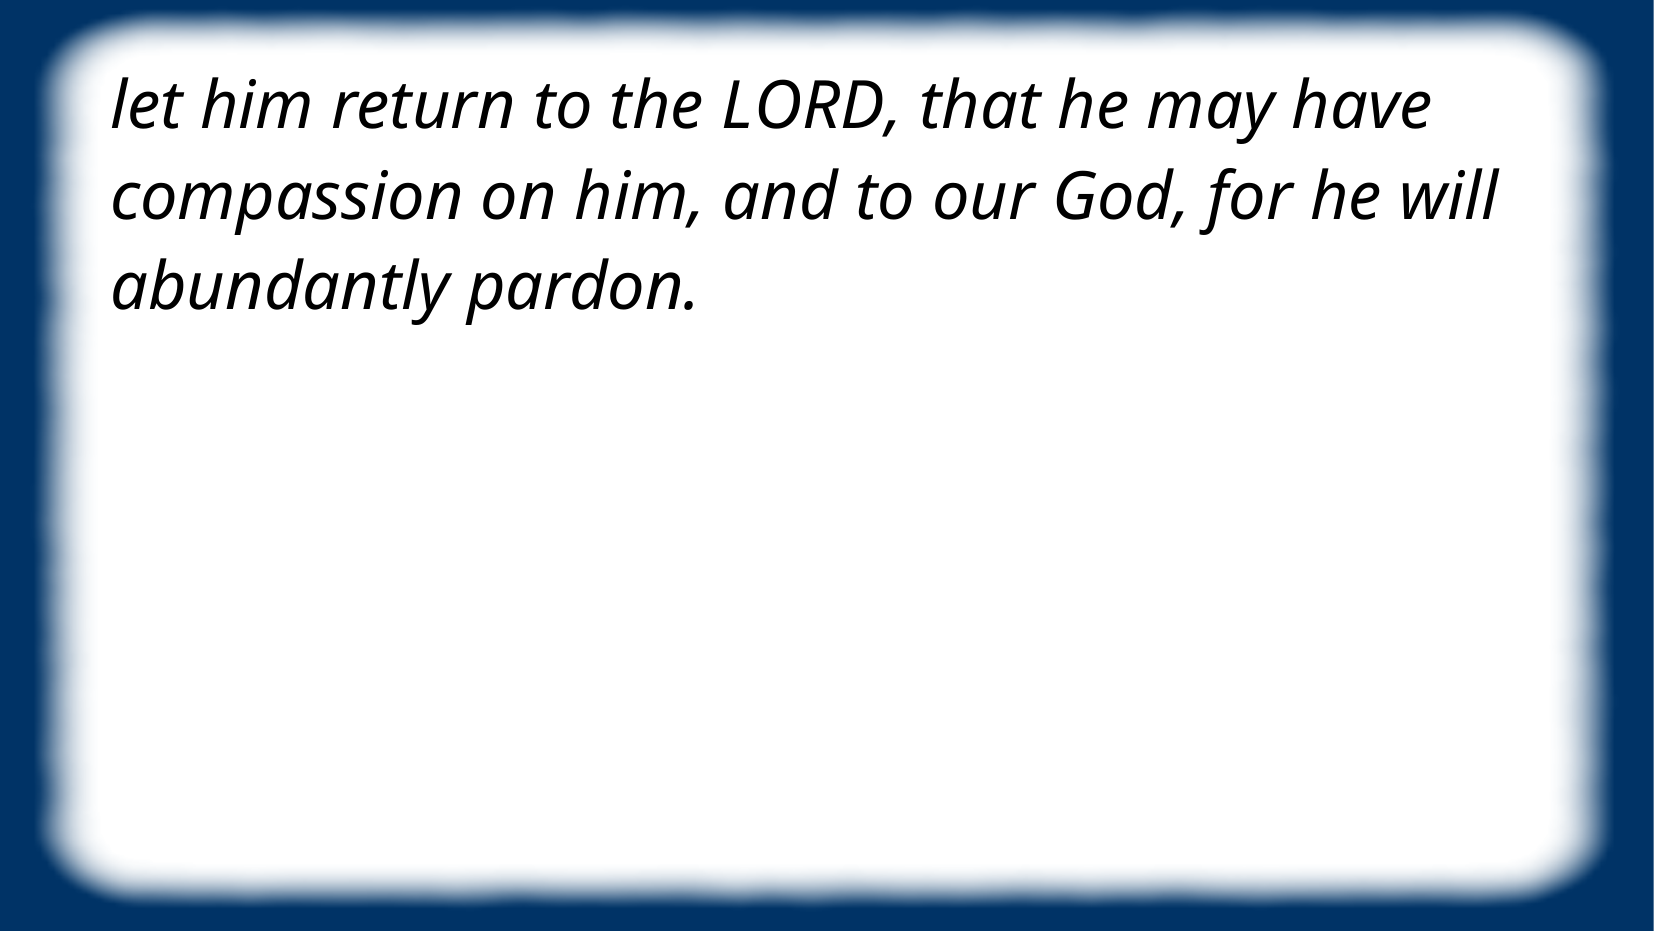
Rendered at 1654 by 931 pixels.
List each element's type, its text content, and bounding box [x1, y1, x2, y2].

text_box let him return to the LORD, that he may have compassion on him, and to our God, for he will abundantly pardon. [95, 49, 1551, 331]
picture [0, 0, 1654, 931]
